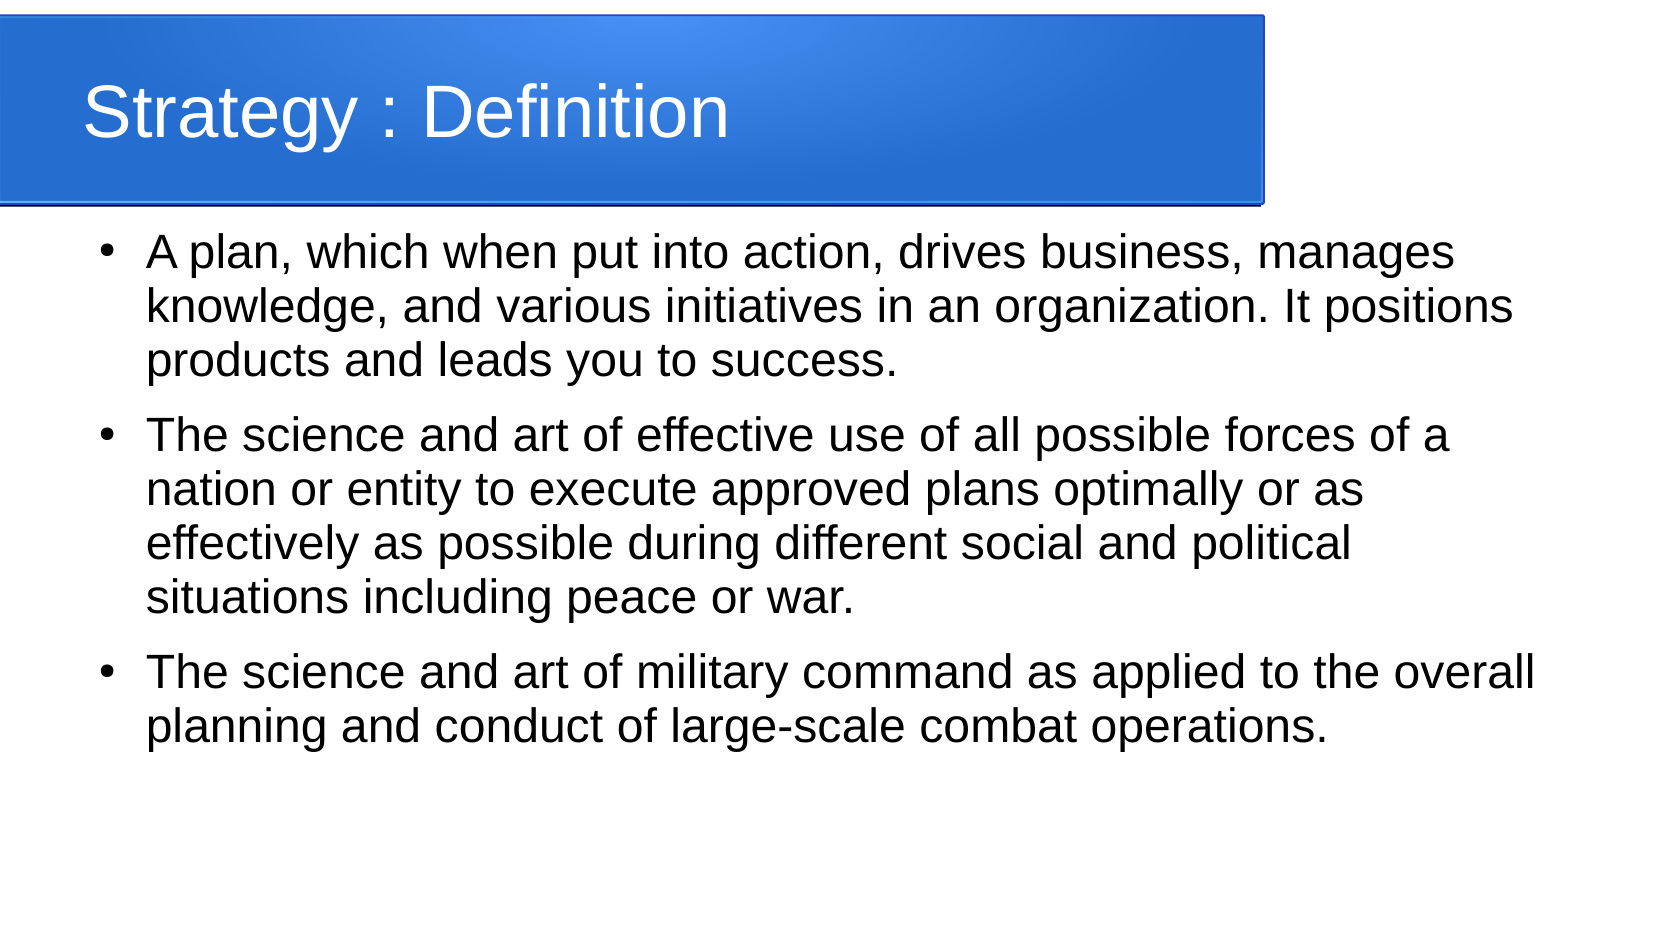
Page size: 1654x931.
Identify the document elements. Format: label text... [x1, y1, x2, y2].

title Strategy : Definition [82, 35, 1235, 189]
list A plan, which when put into action, drives business, manages knowledge, and various initiatives in an organization. It positions products and leads you to success. The science and art of effective use of all possible forces of a nation or entity to execute approved plans optimally or as effectively as possible during different social and political situations including peace or war. The science and art of military command as applied to the overall planning and conduct of large-scale combat operations. [82, 224, 1571, 764]
